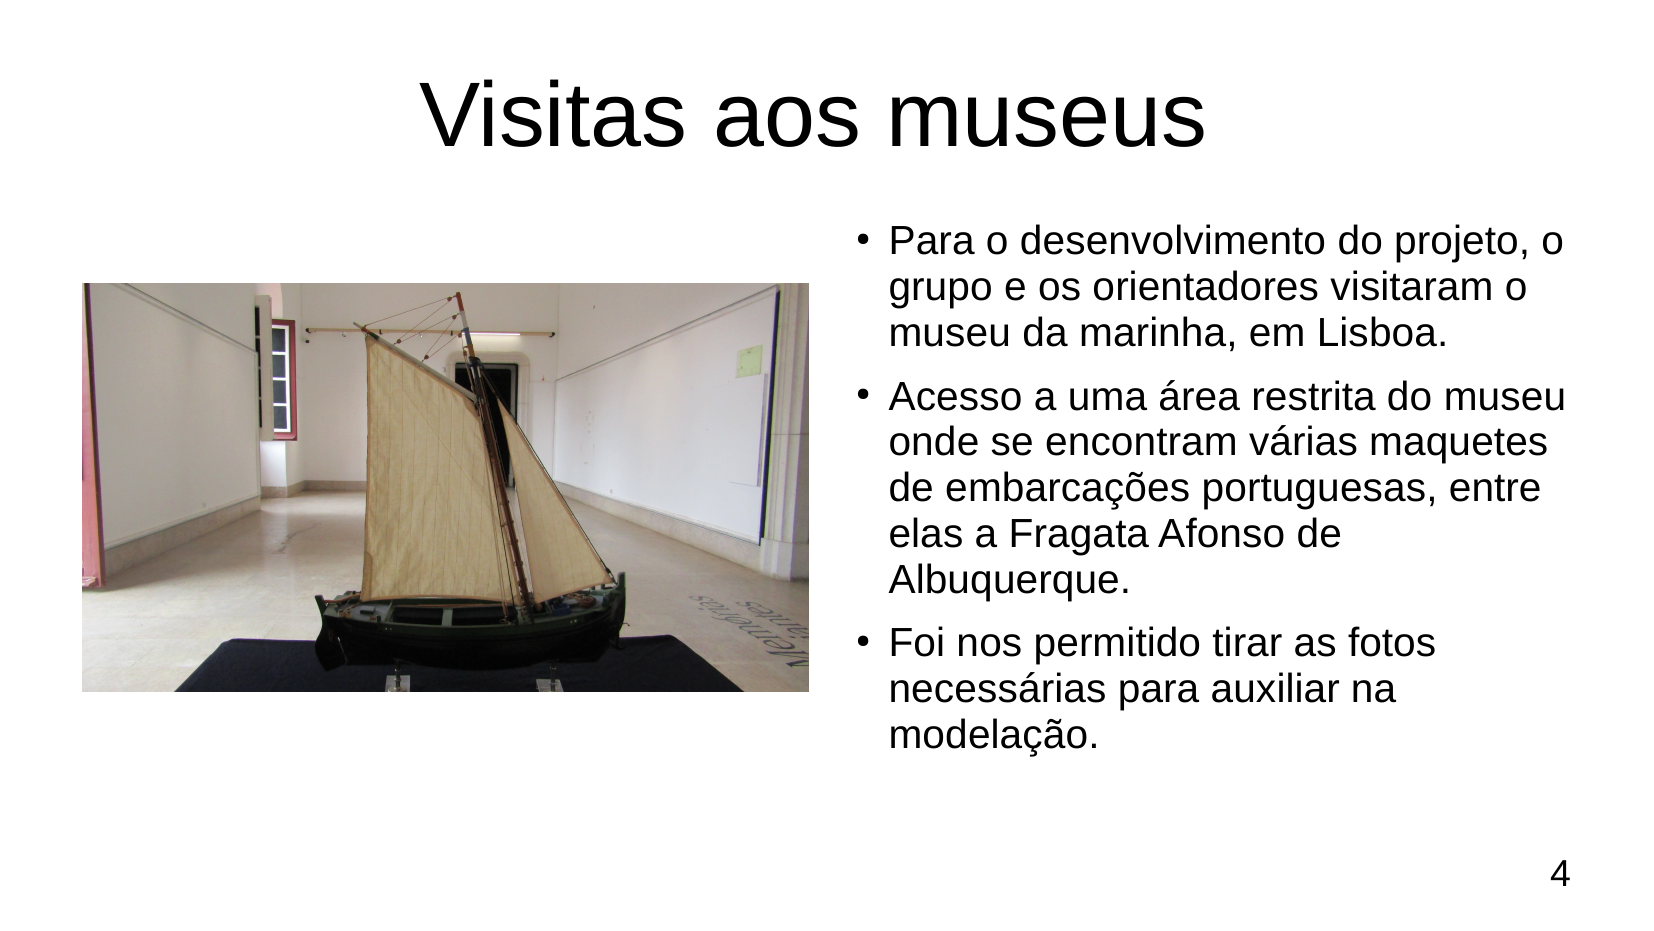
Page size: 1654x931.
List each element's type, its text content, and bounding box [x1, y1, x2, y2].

picture [82, 283, 809, 692]
list Para o desenvolvimento do projeto, o grupo e os orientadores visitaram o museu da marinha, em Lisboa. Acesso a uma área restrita do museu onde se encontram várias maquetes de embarcações portuguesas, entre elas a Fragata Afonso de Albuquerque. Foi nos permitido tirar as fotos necessárias para auxiliar na modelação. [845, 217, 1572, 758]
title Visitas aos museus [82, 37, 1571, 193]
text_box 4 [1535, 845, 1654, 916]
